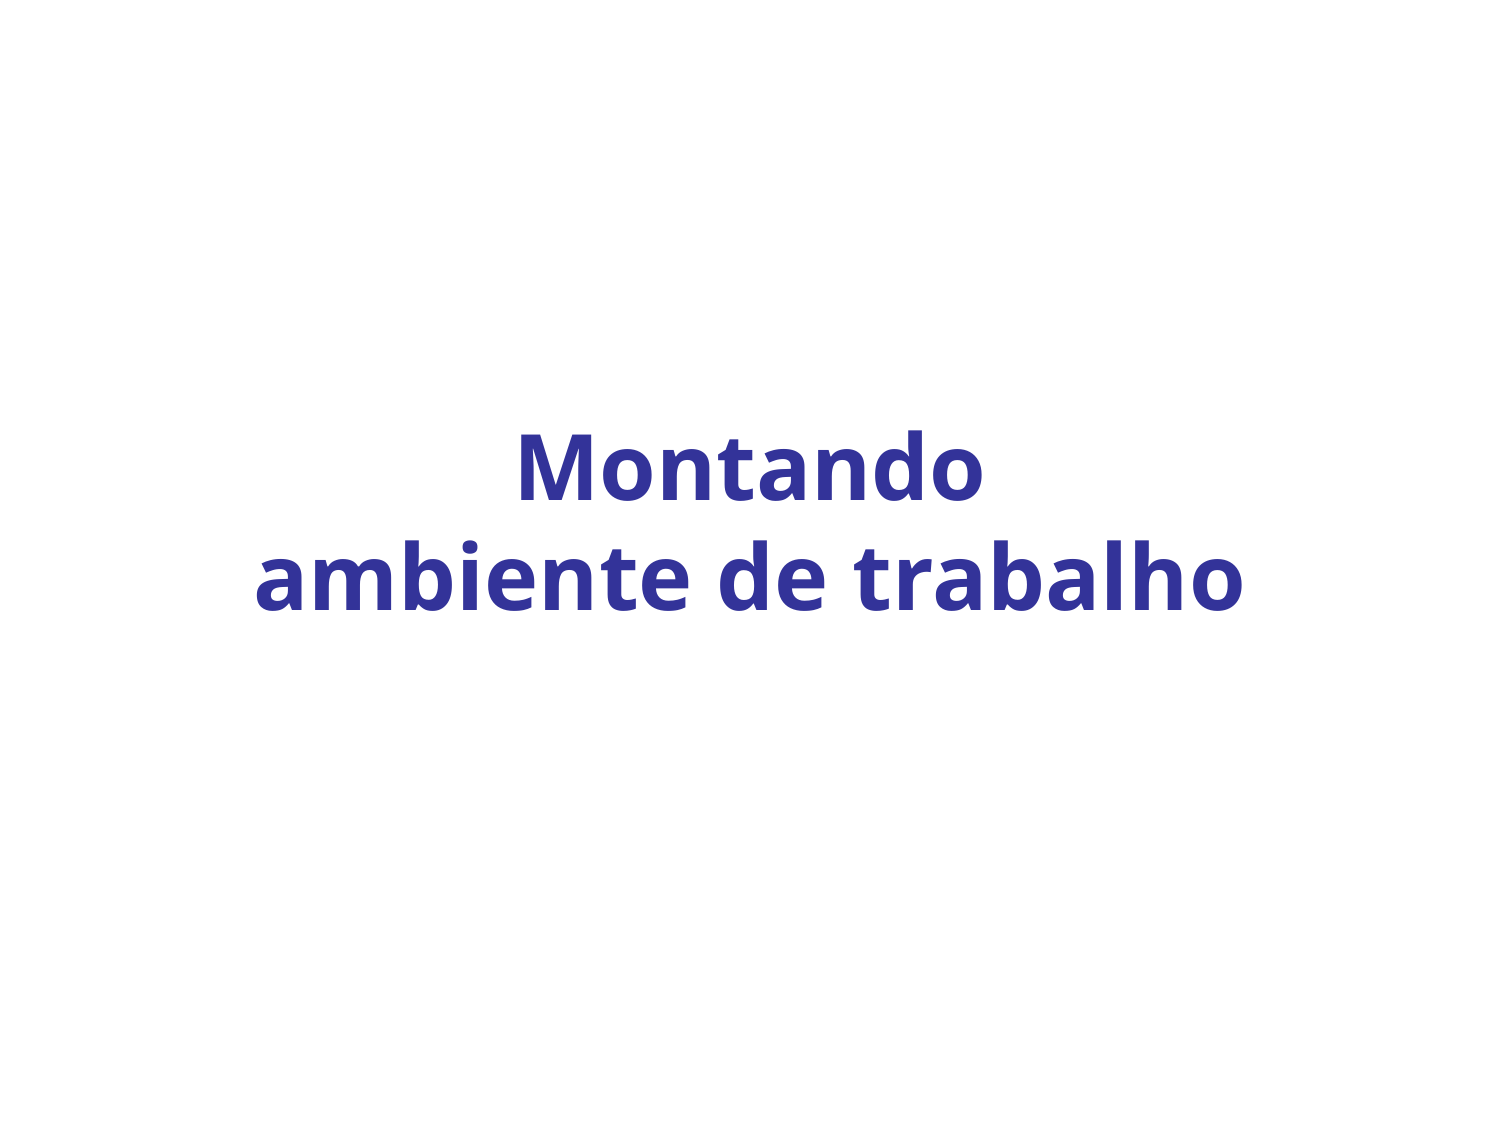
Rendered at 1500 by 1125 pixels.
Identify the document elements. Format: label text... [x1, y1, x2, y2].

title Montando ambiente de trabalho [53, 427, 1447, 610]
